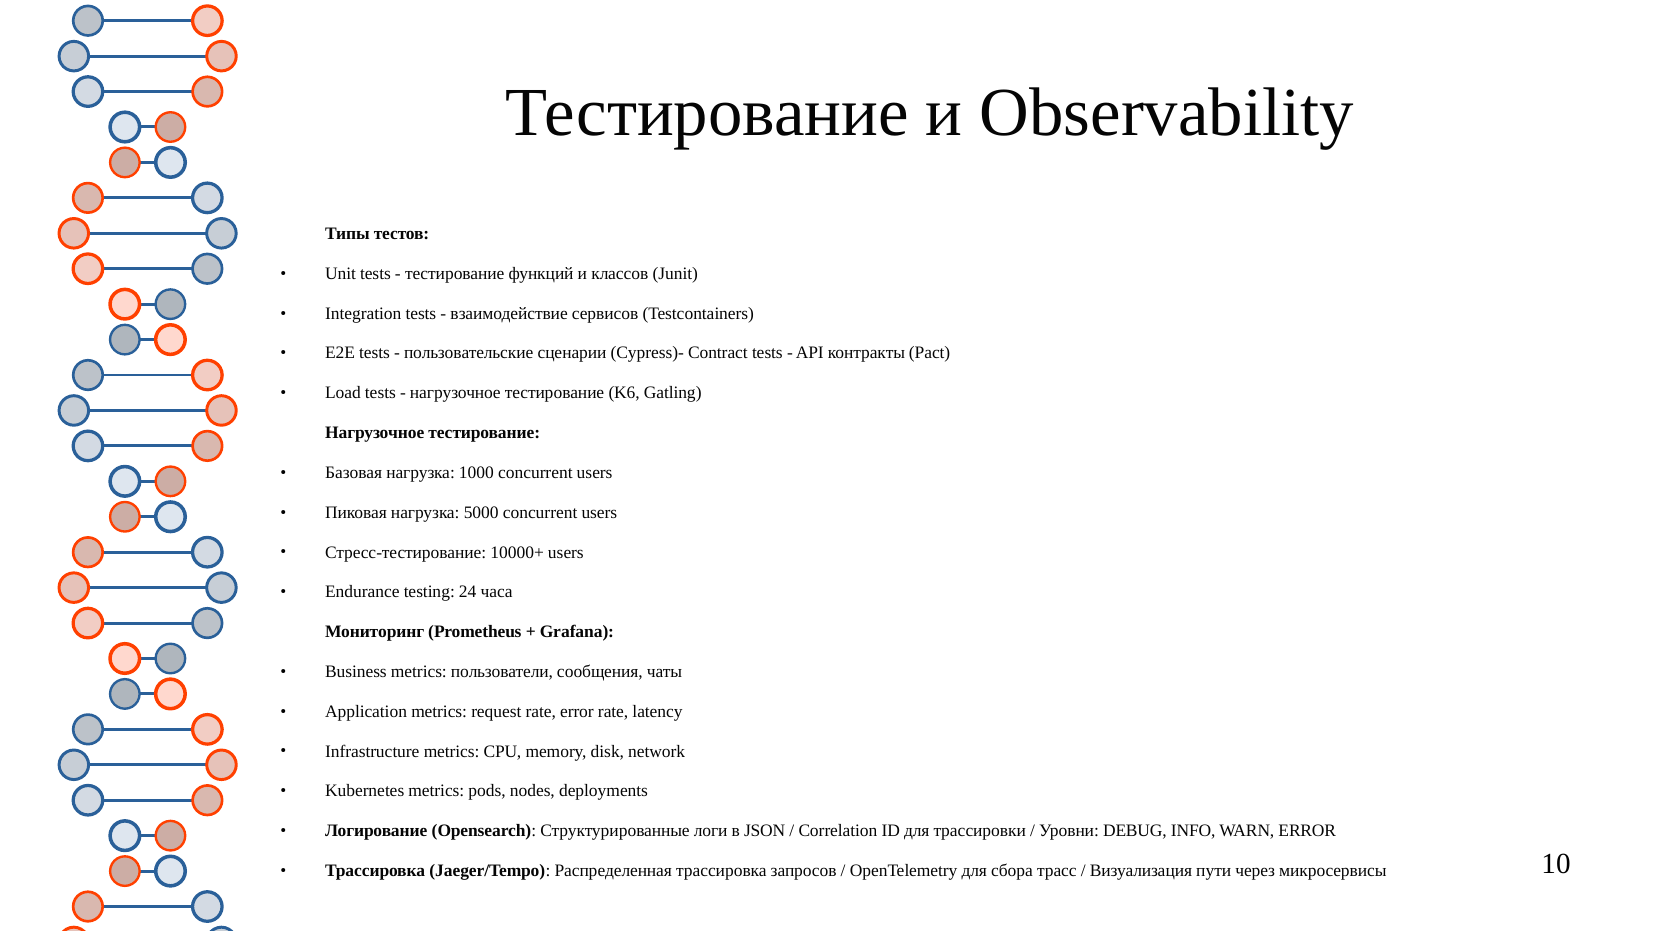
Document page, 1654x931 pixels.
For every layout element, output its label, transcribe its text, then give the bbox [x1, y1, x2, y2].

list Типы тестов: Unit tests - тестирование функций и классов (Junit) Integration tests - взаимодействие сервисов (Testcontainers) E2E tests - пользовательские сценарии (Cypress)- Contract tests - API контракты (Pact) Load tests - нагрузочное тестирование (K6, Gatling) Нагрузочное тестирование: Базовая нагрузка: 1000 concurrent users Пиковая нагрузка: 5000 concurrent users Стресс-тестирование: 10000+ users Endurance testing: 24 часа Мониторинг (Prometheus + Grafana): Business metrics: пользователи, сообщения, чаты Application metrics: request rate, error rate, latency Infrastructure metrics: CPU, memory, disk, network Kubernetes metrics: pods, nodes, deployments Логирование (Opensearch): Структурированные логи в JSON / Correlation ID для трассировки / Уровни: DEBUG, INFO, WARN, ERROR Трассировка (Jaeger/Tempo): Распределенная трассировка запросов / OpenTelemetry для сбора трасс / Визуализация пути через микросервисы [265, 224, 1595, 886]
title Тестирование и Observability [265, 35, 1595, 189]
